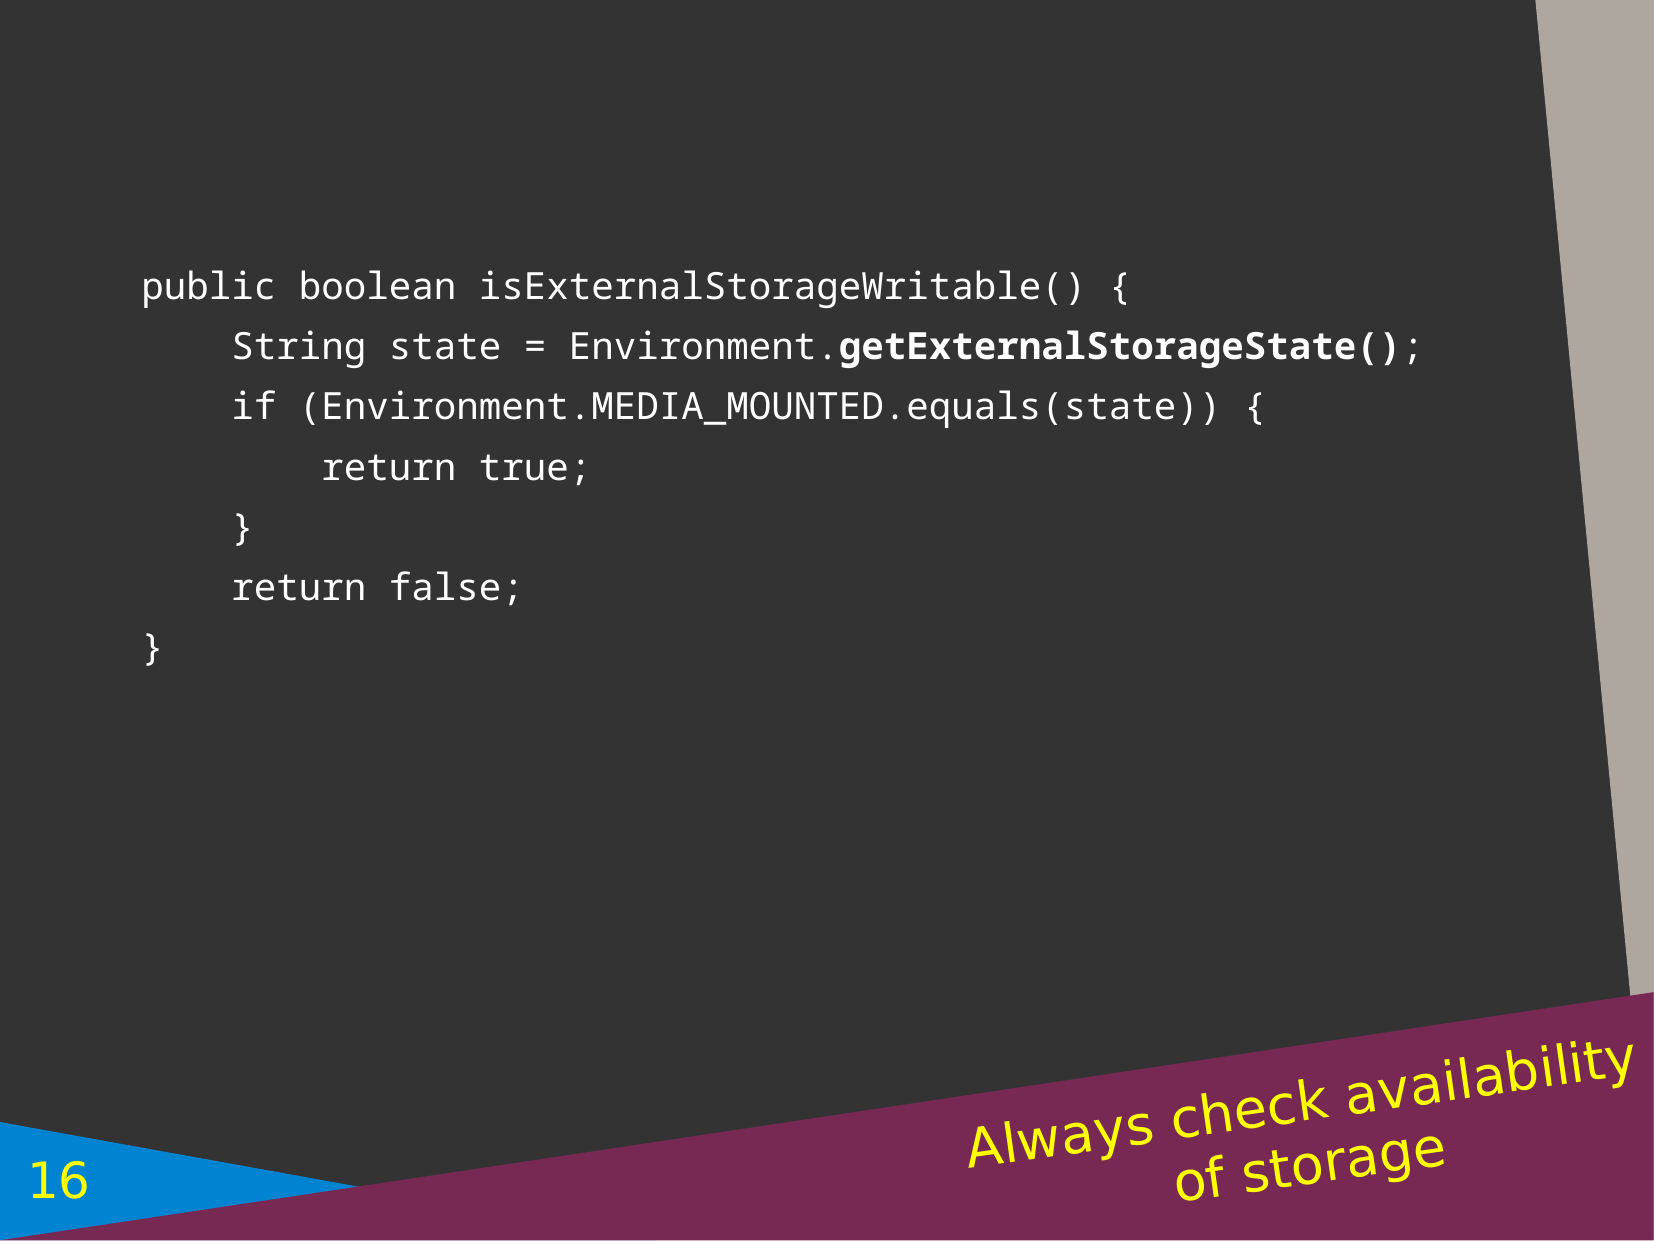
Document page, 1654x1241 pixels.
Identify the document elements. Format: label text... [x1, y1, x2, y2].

title Always check availability of storage [956, 995, 1654, 1241]
text_box public boolean isExternalStorageWritable() { String state = Environment.getExternalStorageState(); if (Environment.MEDIA_MOUNTED.equals(state)) { return true; } return false; } [51, 174, 1449, 736]
